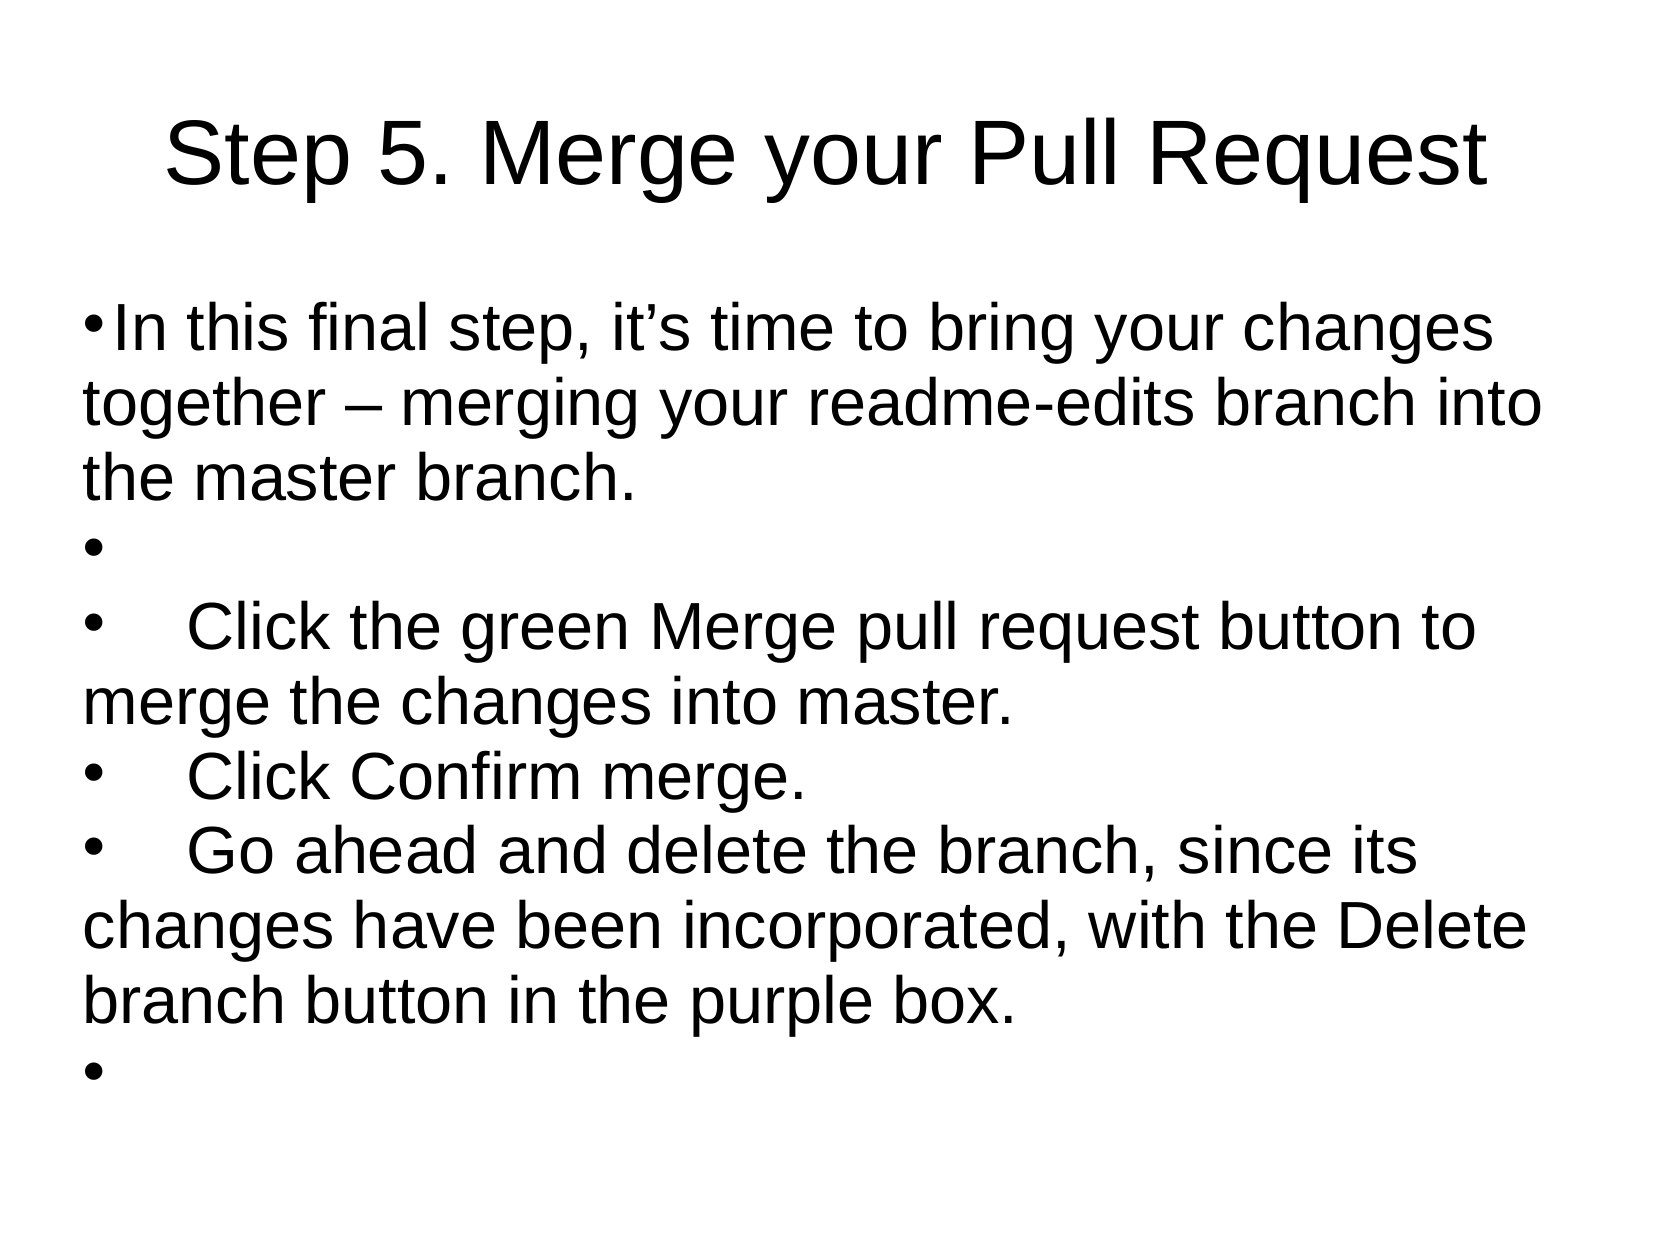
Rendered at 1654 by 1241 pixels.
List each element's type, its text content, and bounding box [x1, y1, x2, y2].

text_box Step 5. Merge your Pull Request [82, 49, 1571, 257]
text_box In this final step, it’s time to bring your changes together – merging your readme-edits branch into the master branch. Click the green Merge pull request button to merge the changes into master. Click Confirm merge. Go ahead and delete the branch, since its changes have been incorporated, with the Delete branch button in the purple box. [82, 290, 1571, 1010]
